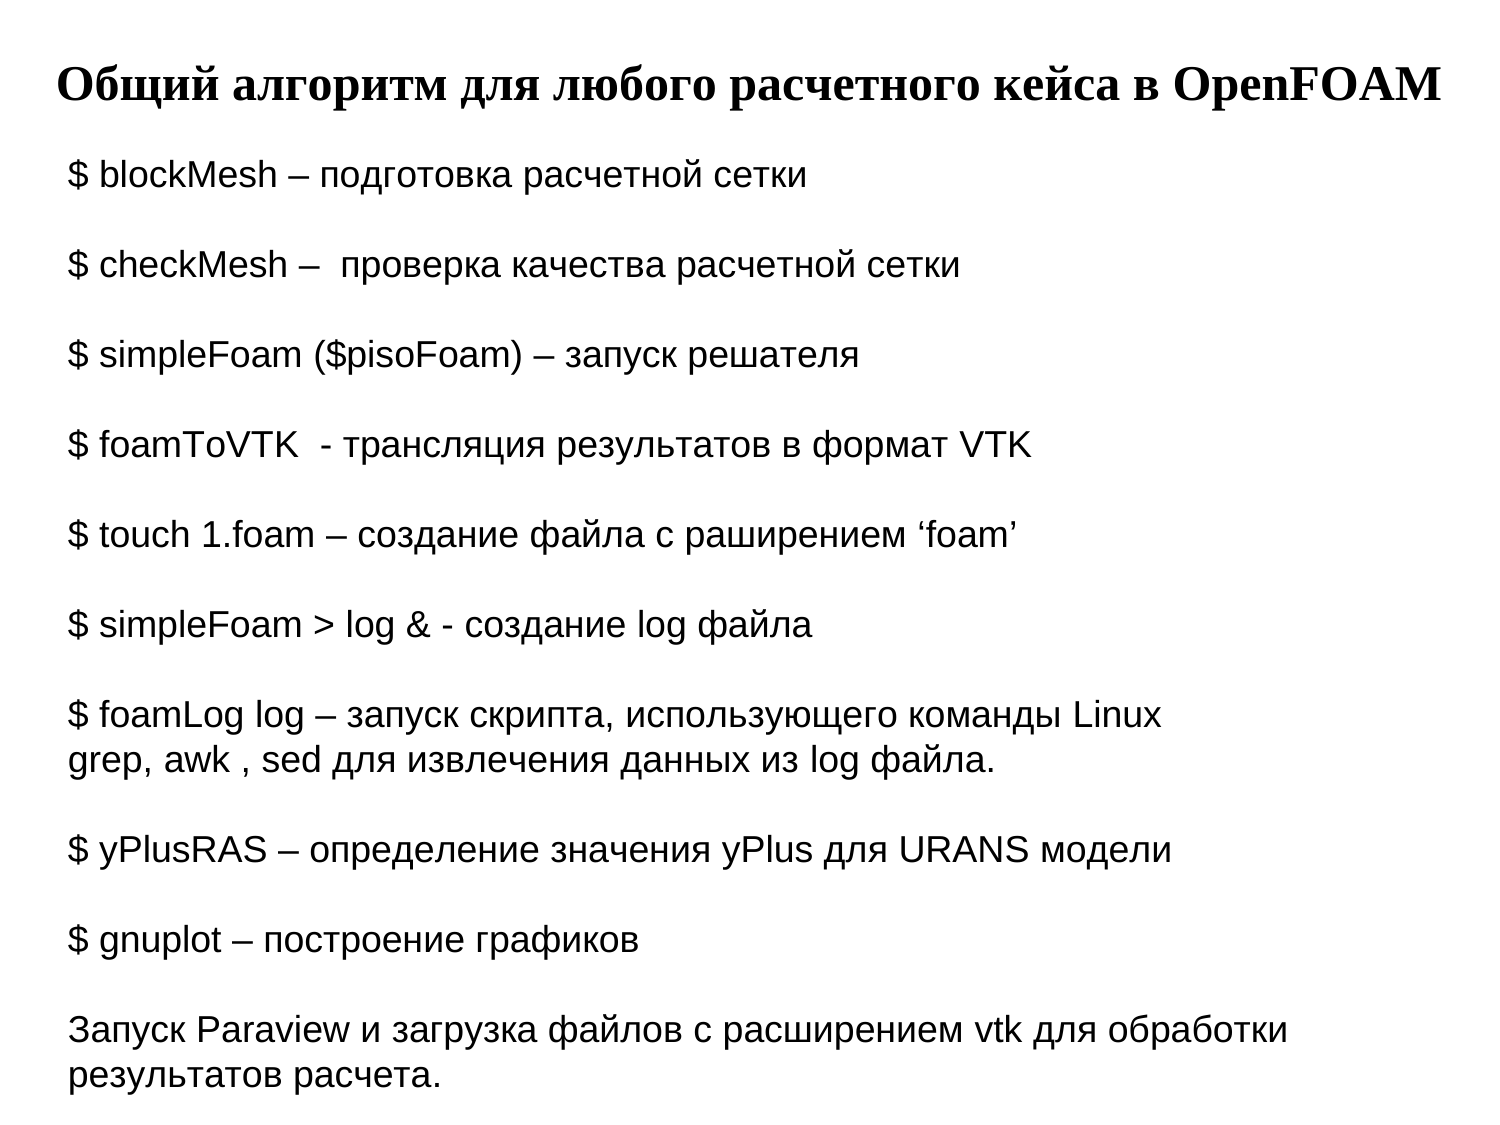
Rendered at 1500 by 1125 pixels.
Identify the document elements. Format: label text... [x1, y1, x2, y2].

text_box $ blockMesh – подготовка расчетной сетки $ checkMesh – проверка качества расчетной сетки $ simpleFoam ($pisoFoam) – запуск решателя $ foamToVTK - трансляция результатов в формат VTK $ touch 1.foam – создание файла с раширением ‘foam’ $ simpleFoam > log & - создание log файла $ foamLog log – запуск скрипта, использующего команды Linux grep, awk , sed для извлечения данных из log файла. $ yPlusRAS – определение значения yPlus для URANS модели $ gnuplot – построение графиков Запуск Paraview и загрузка файлов с расширением vtk для обработки результатов расчета. [53, 142, 1471, 1104]
text_box Общий алгоритм для любого расчетного кейса в OpenFOAM [41, 42, 1471, 119]
